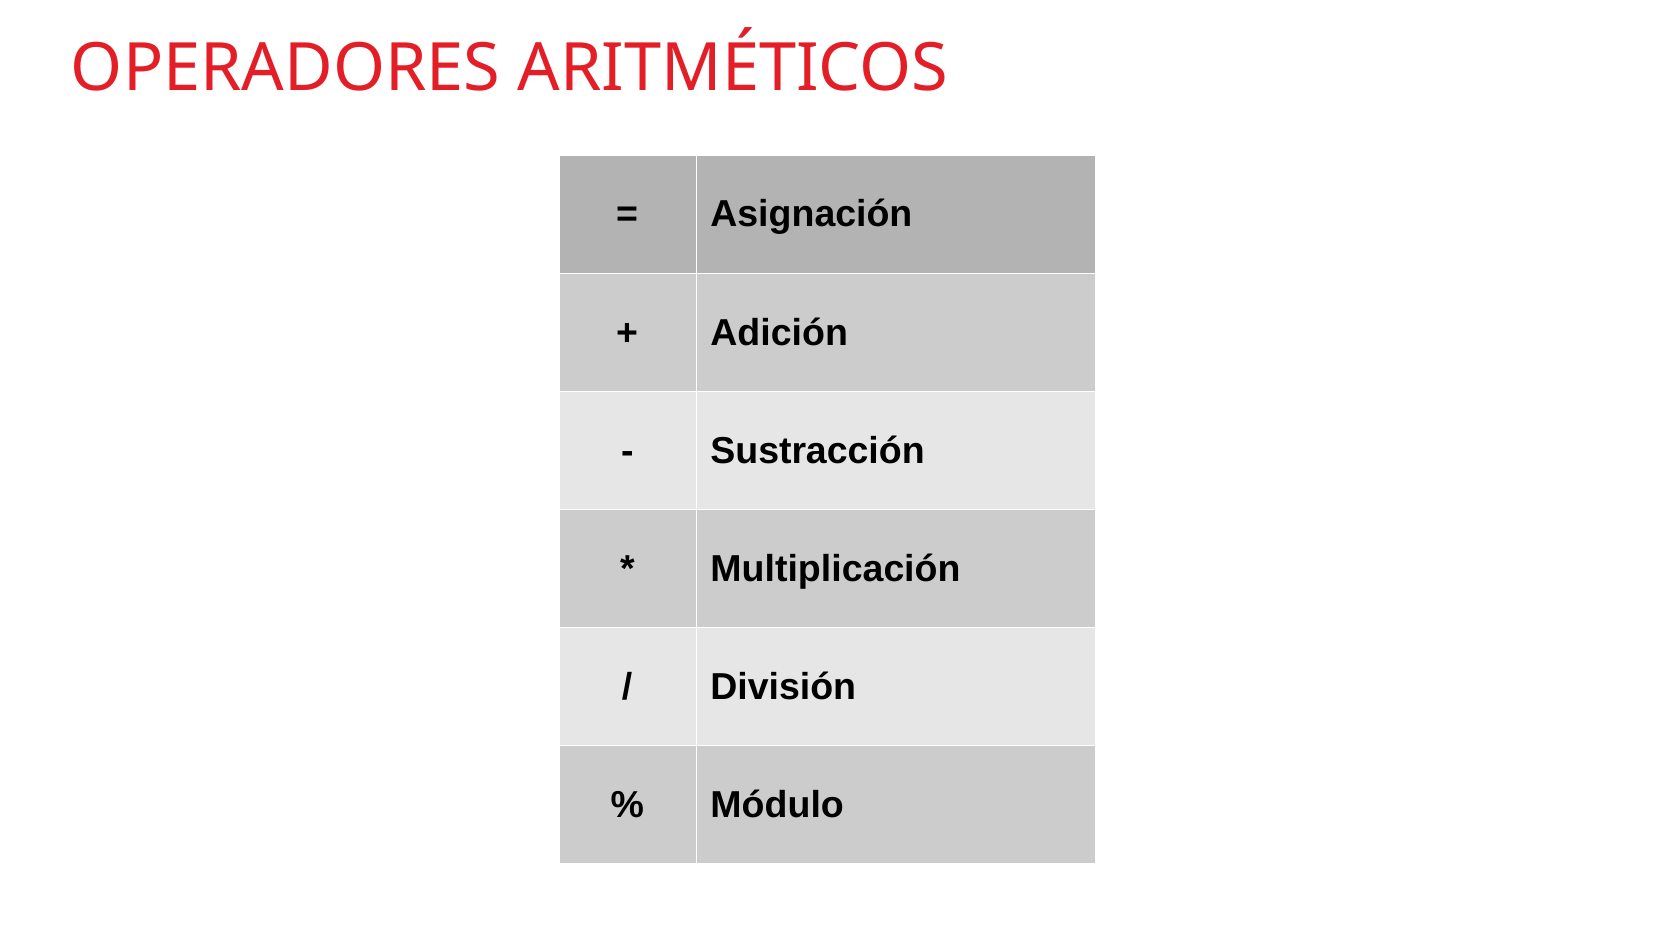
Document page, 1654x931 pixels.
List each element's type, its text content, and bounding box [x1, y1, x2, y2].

table_cell Módulo [697, 746, 1095, 863]
table_cell Multiplicación [697, 510, 1095, 627]
table_header = [560, 156, 696, 273]
table_cell Sustracción [697, 392, 1095, 509]
table_cell % [560, 746, 696, 863]
table_cell División [697, 628, 1095, 745]
table_cell * [560, 510, 696, 627]
table_cell Adición [697, 274, 1095, 391]
title OPERADORES ARITMÉTICOS [70, 11, 1347, 118]
table_cell - [560, 392, 696, 509]
table_cell / [560, 628, 696, 745]
table_cell + [560, 274, 696, 391]
table_header Asignación [697, 156, 1095, 273]
